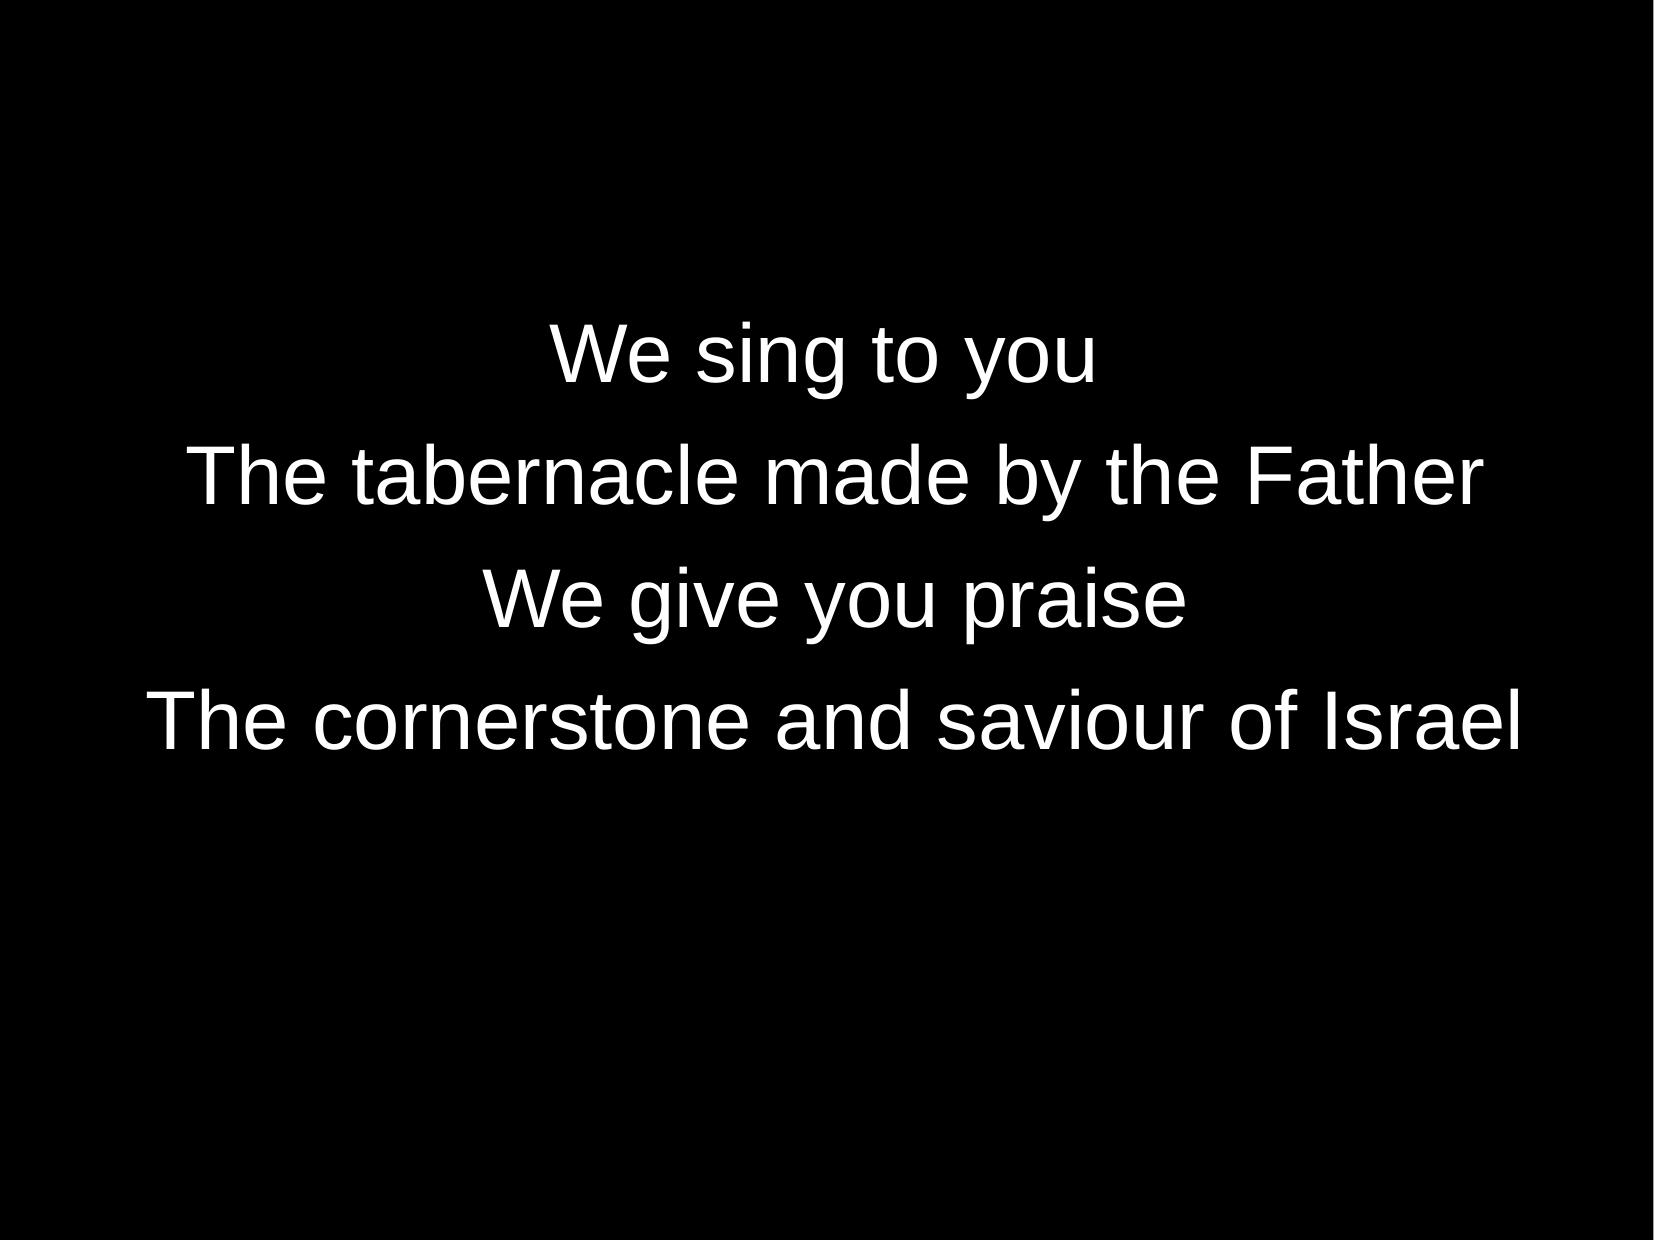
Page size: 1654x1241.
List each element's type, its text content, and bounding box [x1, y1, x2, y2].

list We sing to you The tabernacle made by the Father We give you praise The cornerstone and saviour of Israel [0, 307, 1654, 1027]
